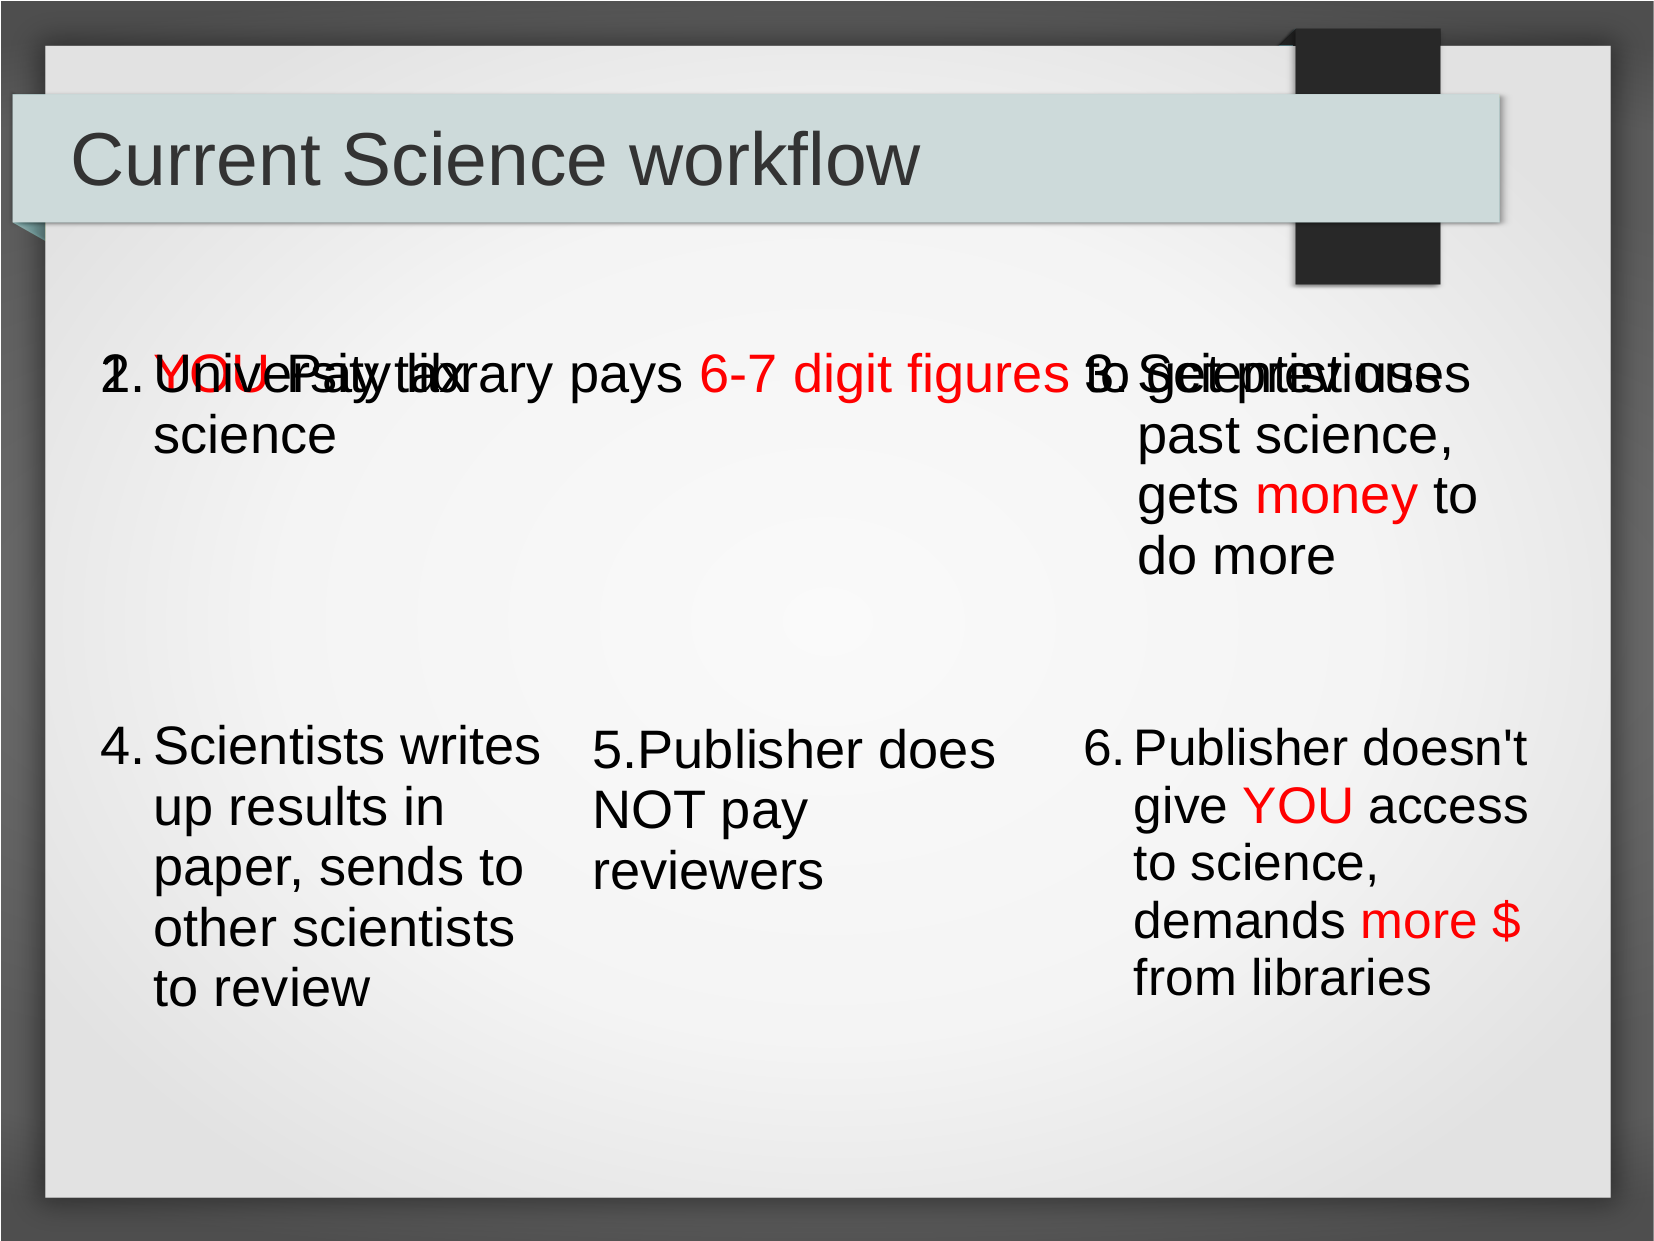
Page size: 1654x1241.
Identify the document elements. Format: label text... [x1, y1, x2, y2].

list Scientists writes up results in paper, sends to other scientists to review [82, 715, 552, 1059]
title Current Science workflow [70, 106, 1229, 213]
list Scientist uses past science, gets money to do more [1066, 343, 1536, 687]
picture [1, 1, 1654, 1241]
list University library pays 6-7 digit figures to get previous science [574, 343, 1044, 687]
list Publisher doesn't give YOU access to science, demands more $ from libraries [1066, 719, 1536, 1063]
list YOU Pay tax [82, 343, 552, 687]
list Publisher does NOT pay reviewers [574, 719, 1044, 1063]
